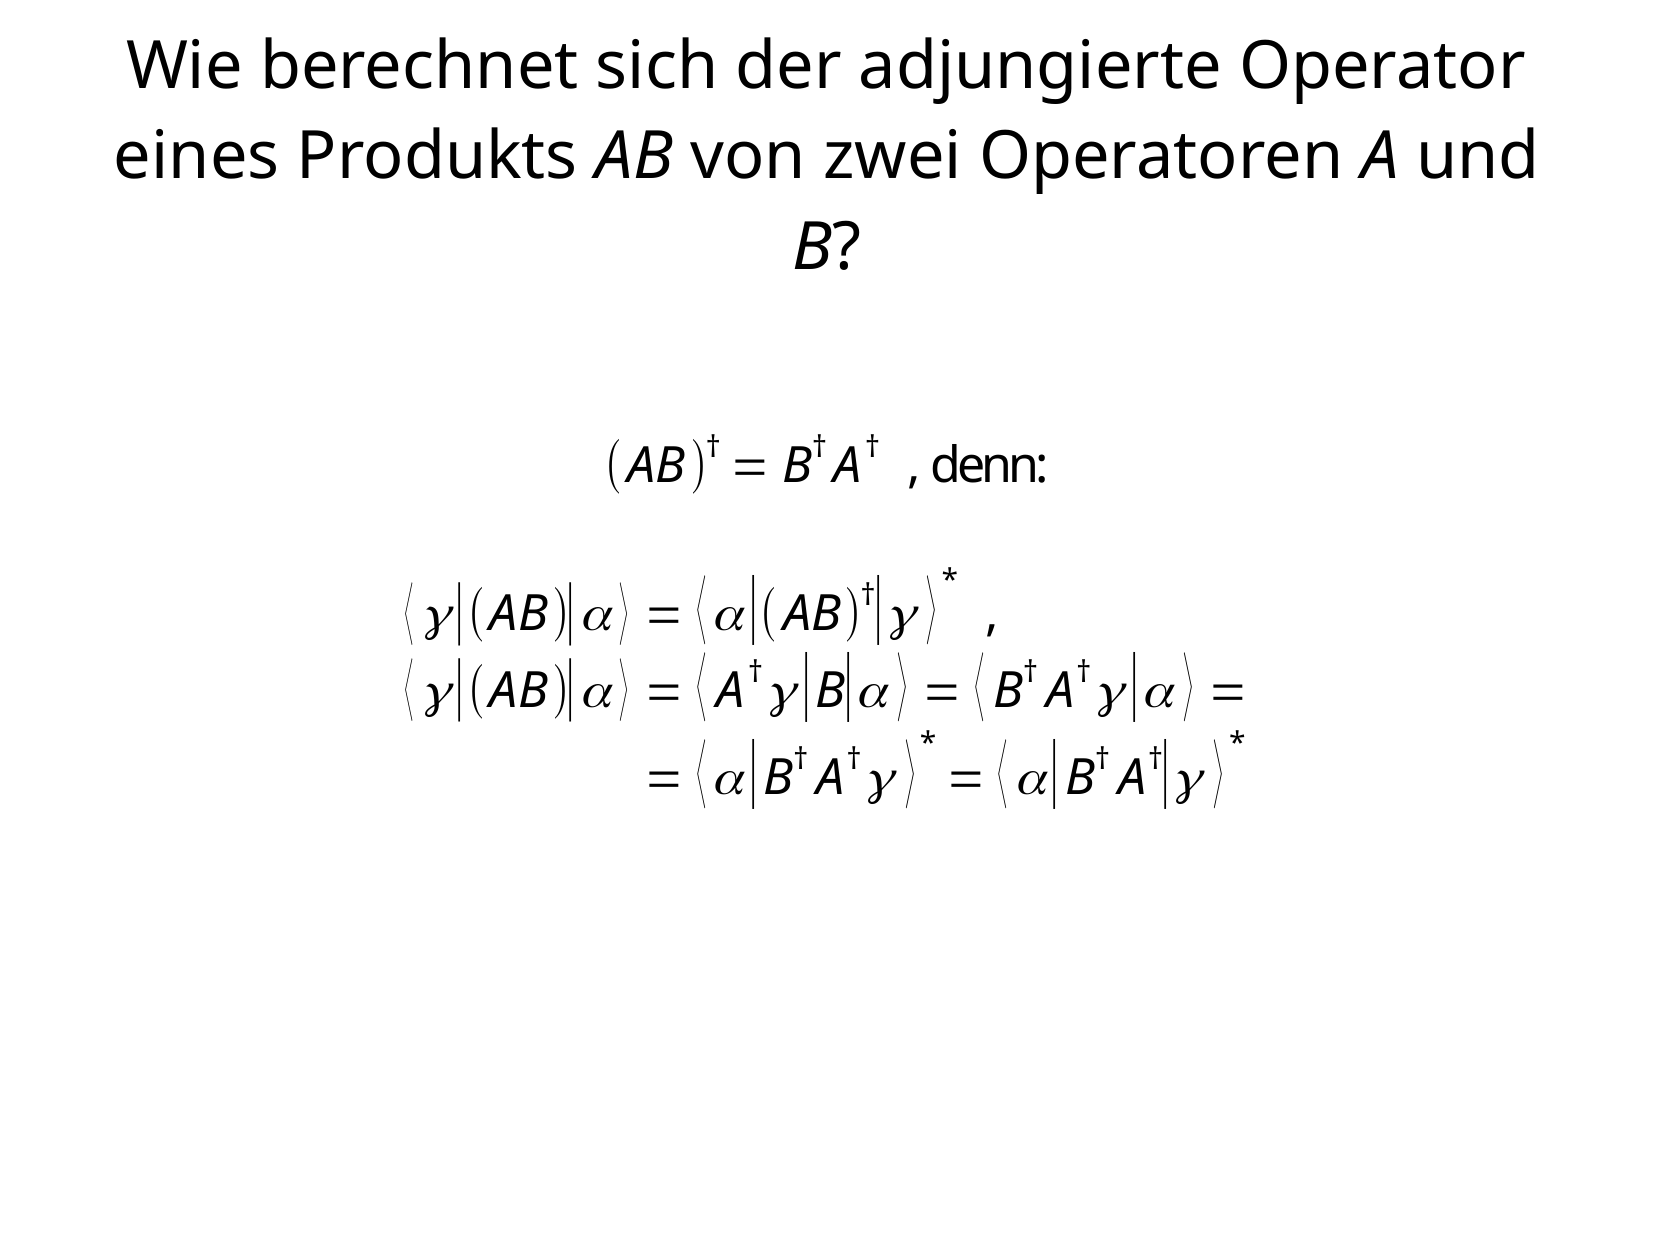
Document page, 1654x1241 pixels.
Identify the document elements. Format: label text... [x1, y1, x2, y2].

title Wie berechnet sich der adjungierte Operator eines Produkts AB von zwei Operatoren A und B? [82, 49, 1571, 257]
chart [397, 428, 1256, 812]
